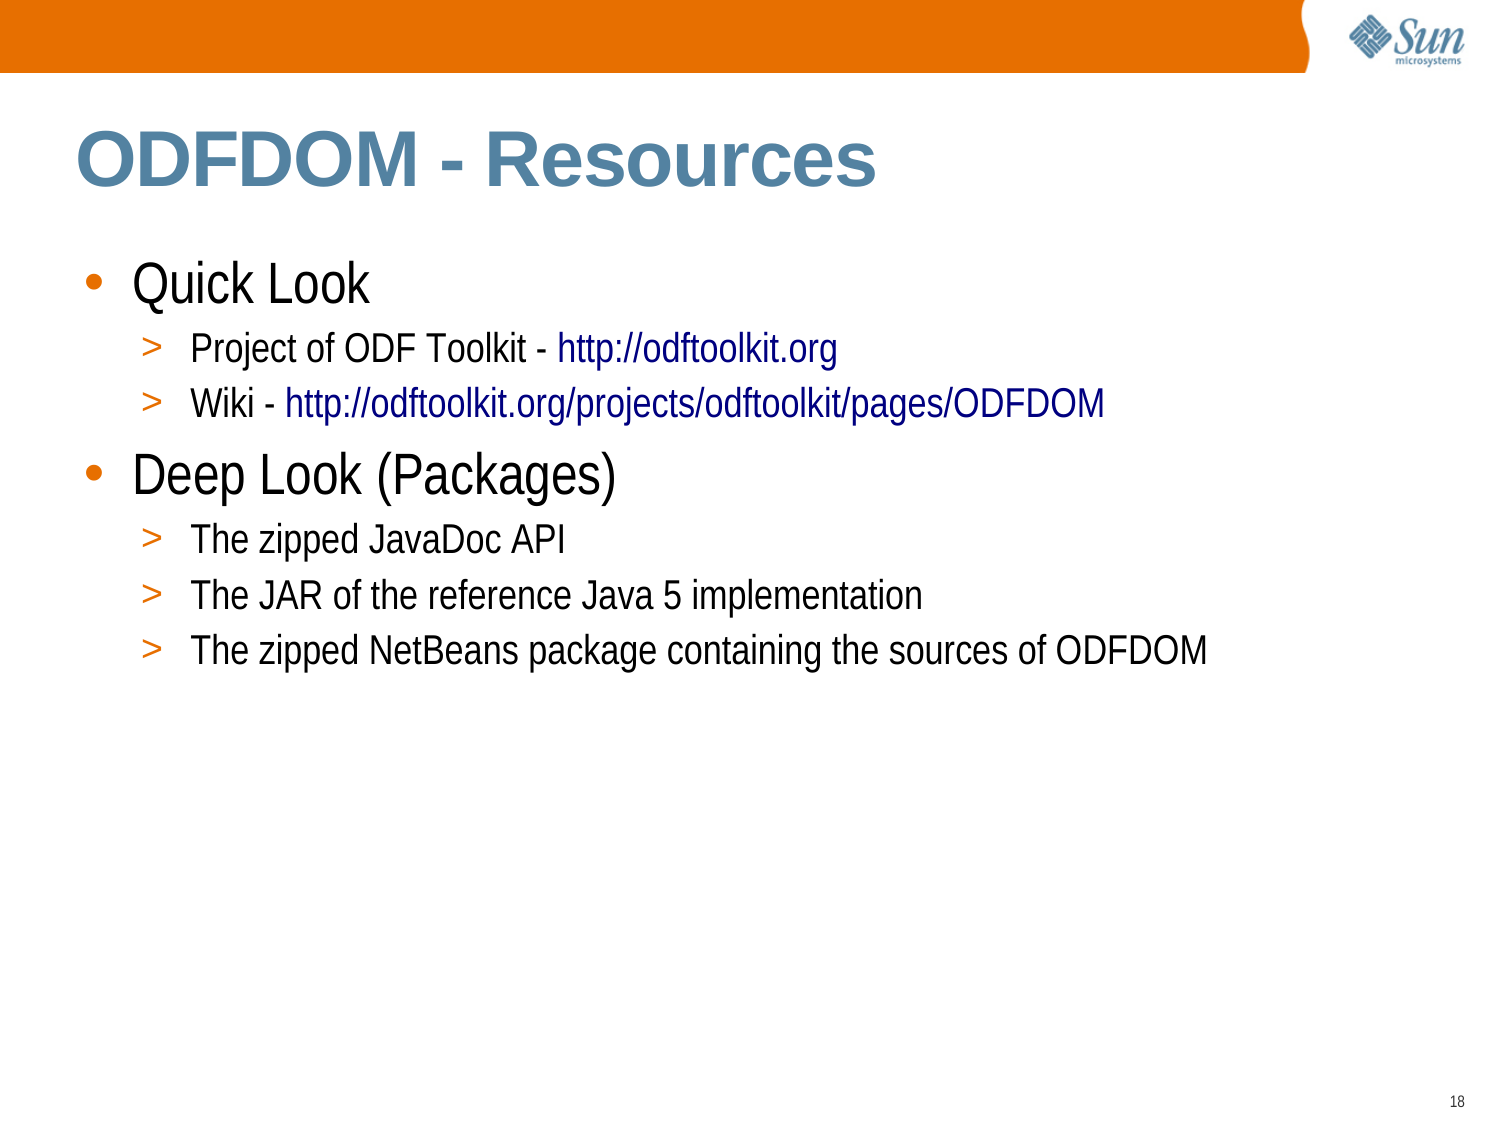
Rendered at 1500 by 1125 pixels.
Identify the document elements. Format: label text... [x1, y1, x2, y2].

list Quick Look Project of ODF Toolkit - http://odftoolkit.org Wiki - http://odftoolkit.org/projects/odftoolkit/pages/ODFDOM Deep Look (Packages) The zipped JavaDoc API The JAR of the reference Java 5 implementation The zipped NetBeans package containing the sources of ODFDOM [64, 258, 1401, 1062]
title ODFDOM - Resources [75, 123, 1437, 227]
picture [0, 0, 1500, 73]
